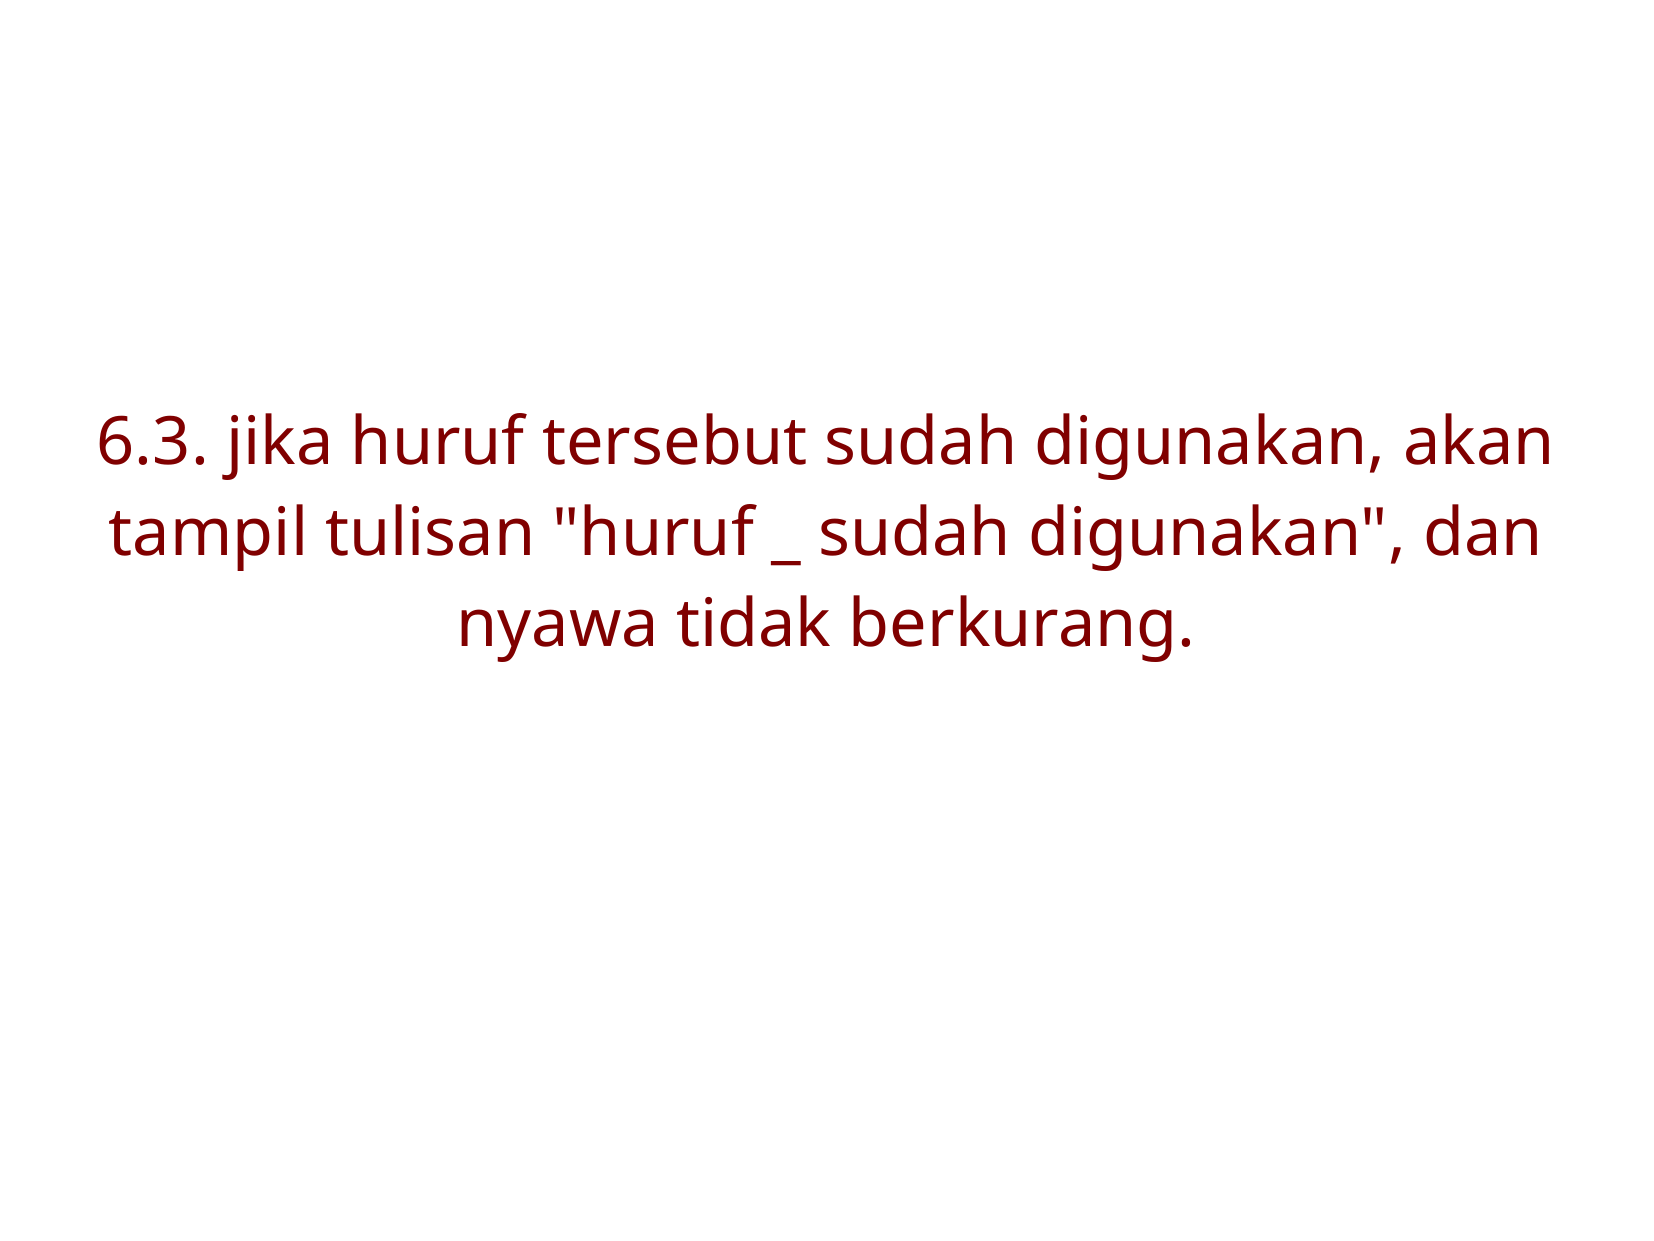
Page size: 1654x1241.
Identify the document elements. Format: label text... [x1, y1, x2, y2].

subtitle 6.3. jika huruf tersebut sudah digunakan, akan tampil tulisan "huruf _ sudah digunakan", dan nyawa tidak berkurang. [82, 49, 1571, 1010]
